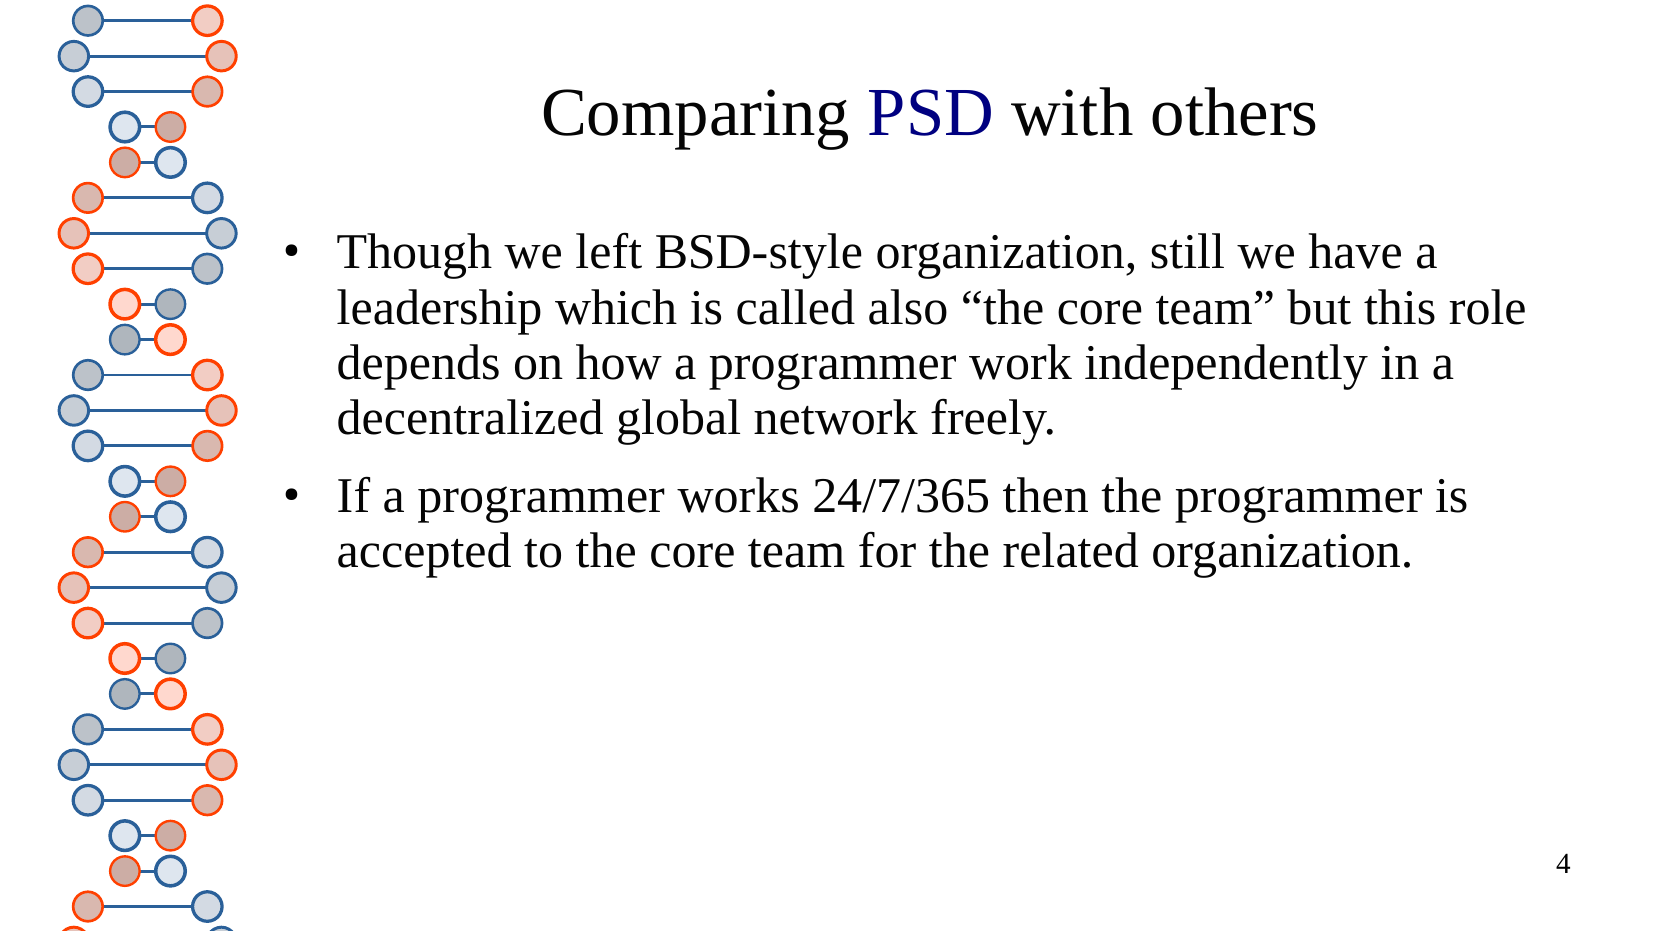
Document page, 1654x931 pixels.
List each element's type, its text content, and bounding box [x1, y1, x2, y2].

title Comparing PSD with others [265, 35, 1595, 189]
list Though we left BSD-style organization, still we have a leadership which is called also “the core team” but this role depends on how a programmer work independently in a decentralized global network freely. If a programmer works 24/7/365 then the programmer is accepted to the core team for the related organization. [265, 224, 1595, 764]
